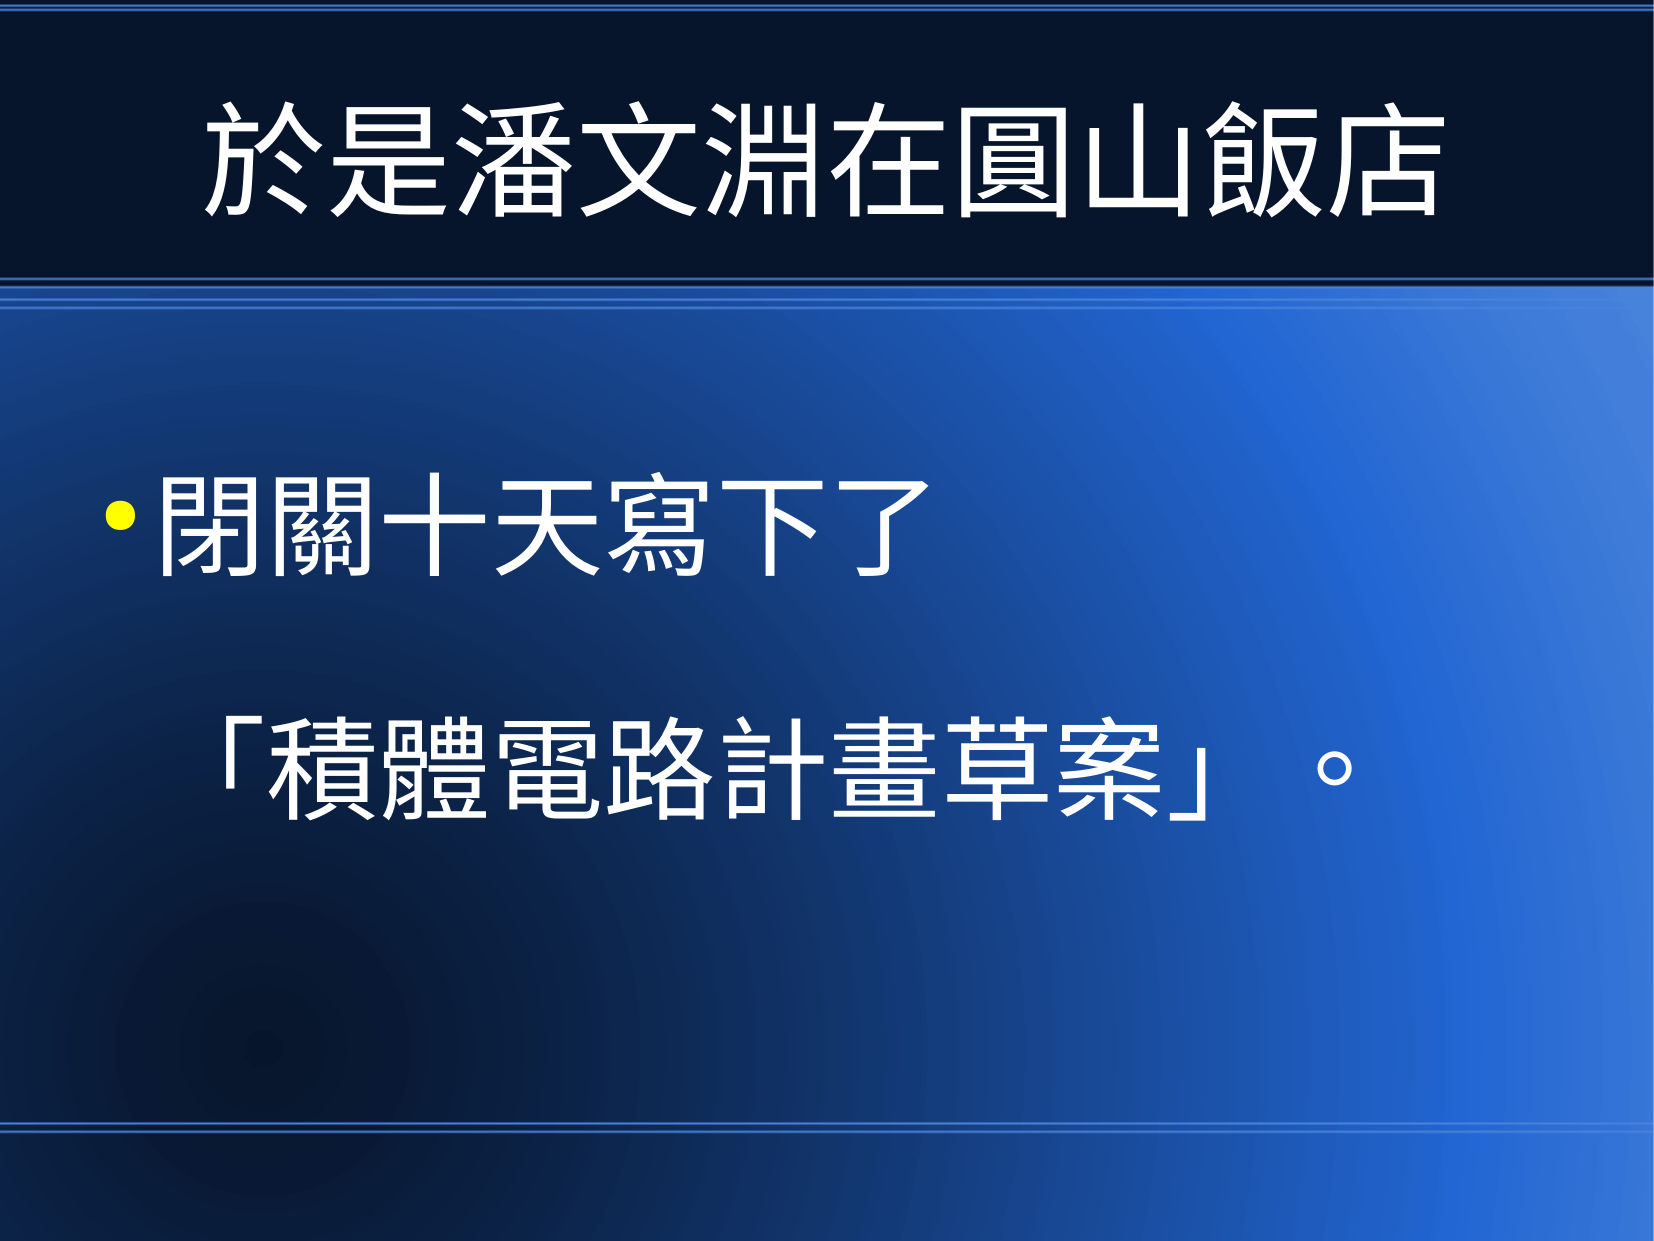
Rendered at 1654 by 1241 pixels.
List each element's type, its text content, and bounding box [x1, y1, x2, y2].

title 於是潘文淵在圓山飯店 [82, 49, 1571, 257]
picture [0, 0, 1654, 1241]
list 閉關十天寫下了 「積體電路計畫草案」。 [82, 355, 1571, 1241]
